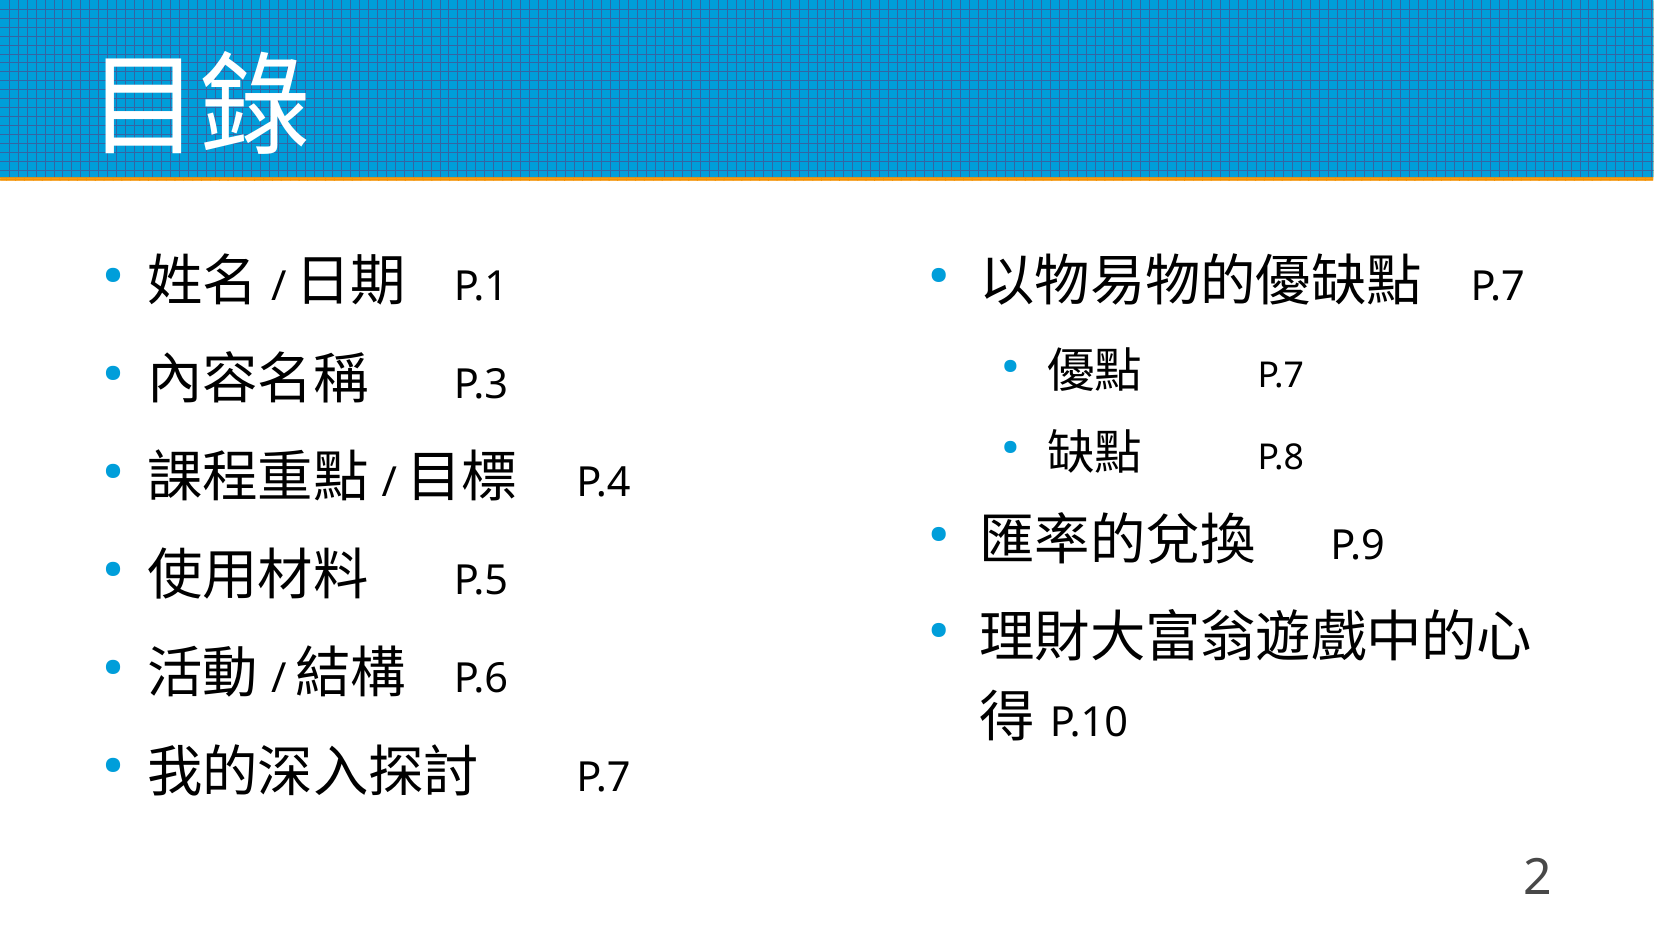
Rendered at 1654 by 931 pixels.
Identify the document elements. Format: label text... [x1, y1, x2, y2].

list 以物易物的優缺點 P.7 優點 P.7 缺點 P.8 匯率的兌換 P.9 理財大富翁遊戲中的心得 P.10 [845, 236, 1566, 813]
list 姓名/日期 P.1 內容名稱 P.3 課程重點/目標 P.4 使用材料 P.5 活動/結構 P.6 我的深入探討 P.7 [88, 236, 809, 813]
title 目錄 [88, 14, 1565, 178]
